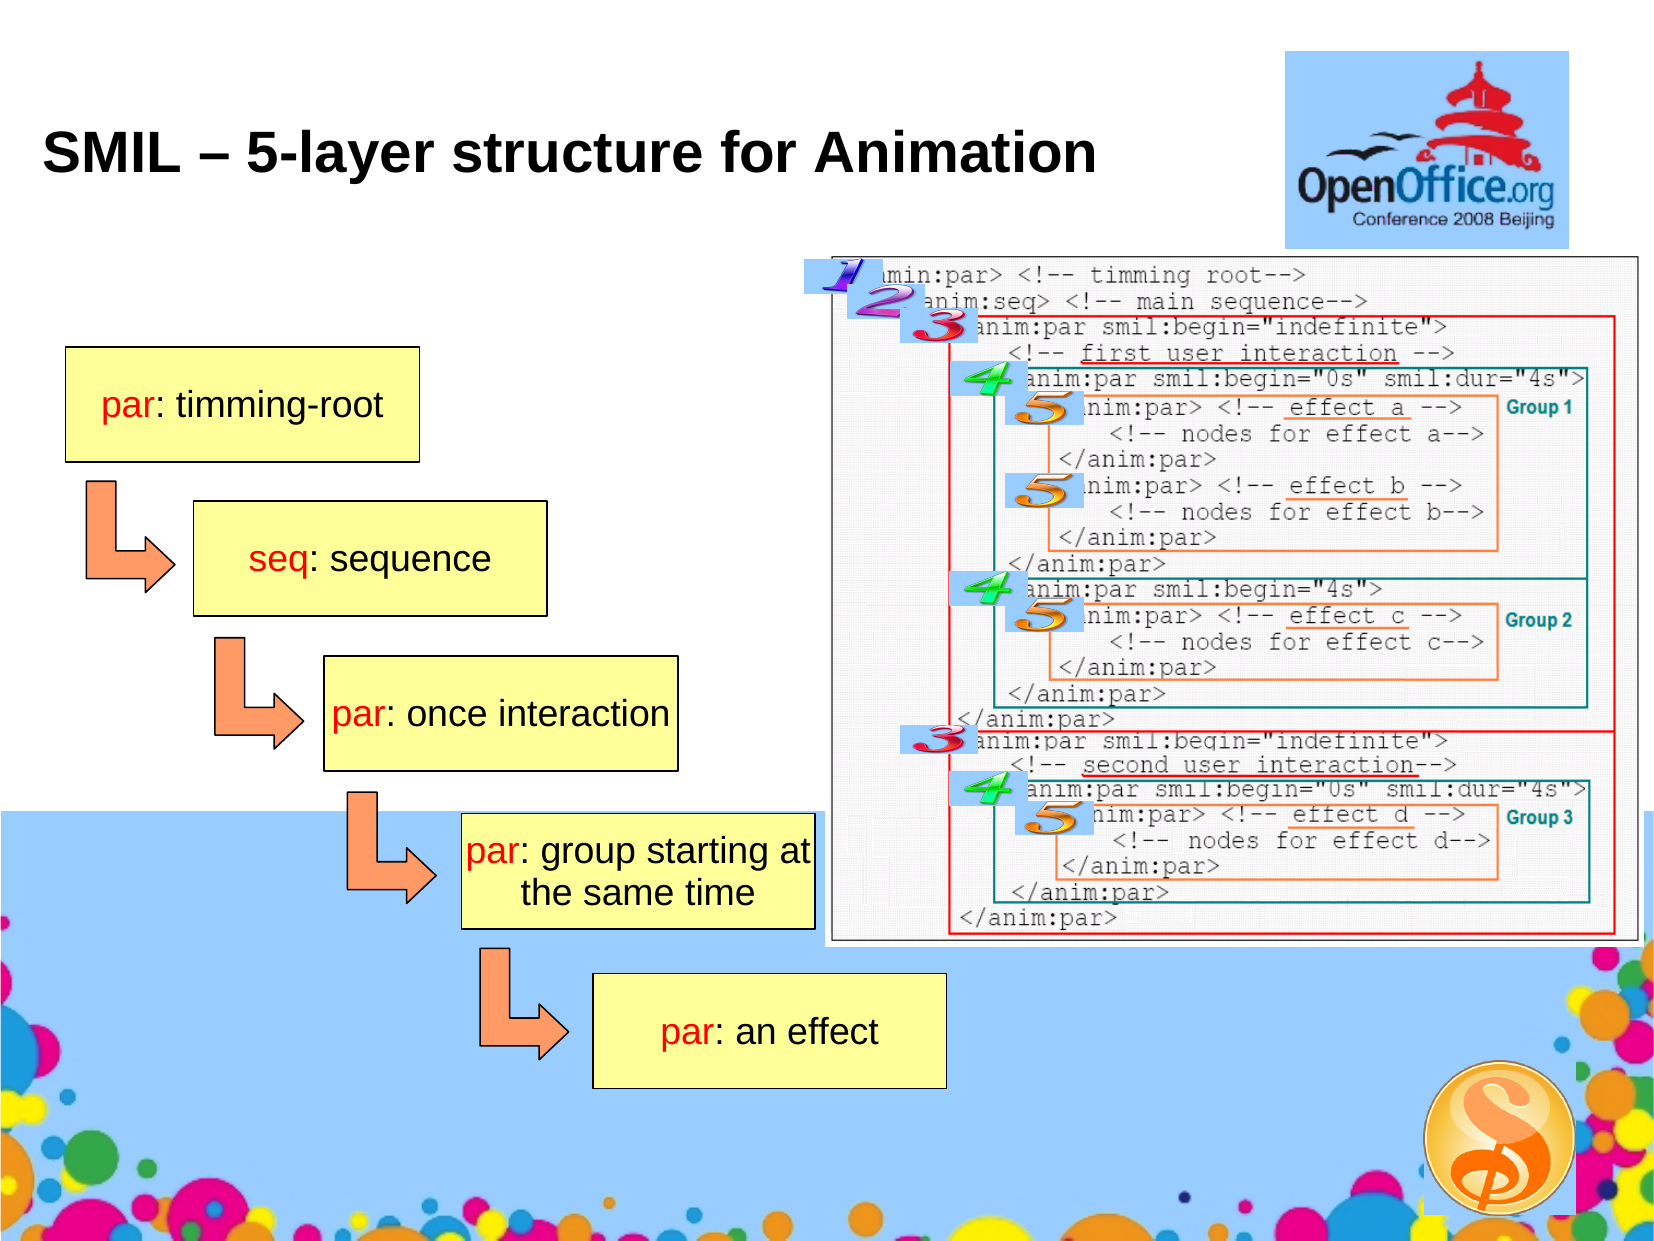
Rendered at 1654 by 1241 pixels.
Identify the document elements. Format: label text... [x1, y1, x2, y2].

title SMIL – 5-layer structure for Animation [27, 112, 1654, 203]
text_box [214, 637, 304, 750]
text_box par: once interaction [324, 656, 678, 771]
text_box par: group starting at the same time [461, 814, 815, 929]
text_box seq: sequence [193, 501, 547, 616]
text_box [86, 481, 175, 593]
picture [0, 203, 1654, 1241]
text_box par: an effect [593, 973, 947, 1089]
text_box par: timming-root [66, 347, 419, 462]
text_box [347, 792, 437, 904]
text_box [480, 948, 569, 1060]
picture [1285, 51, 1569, 112]
